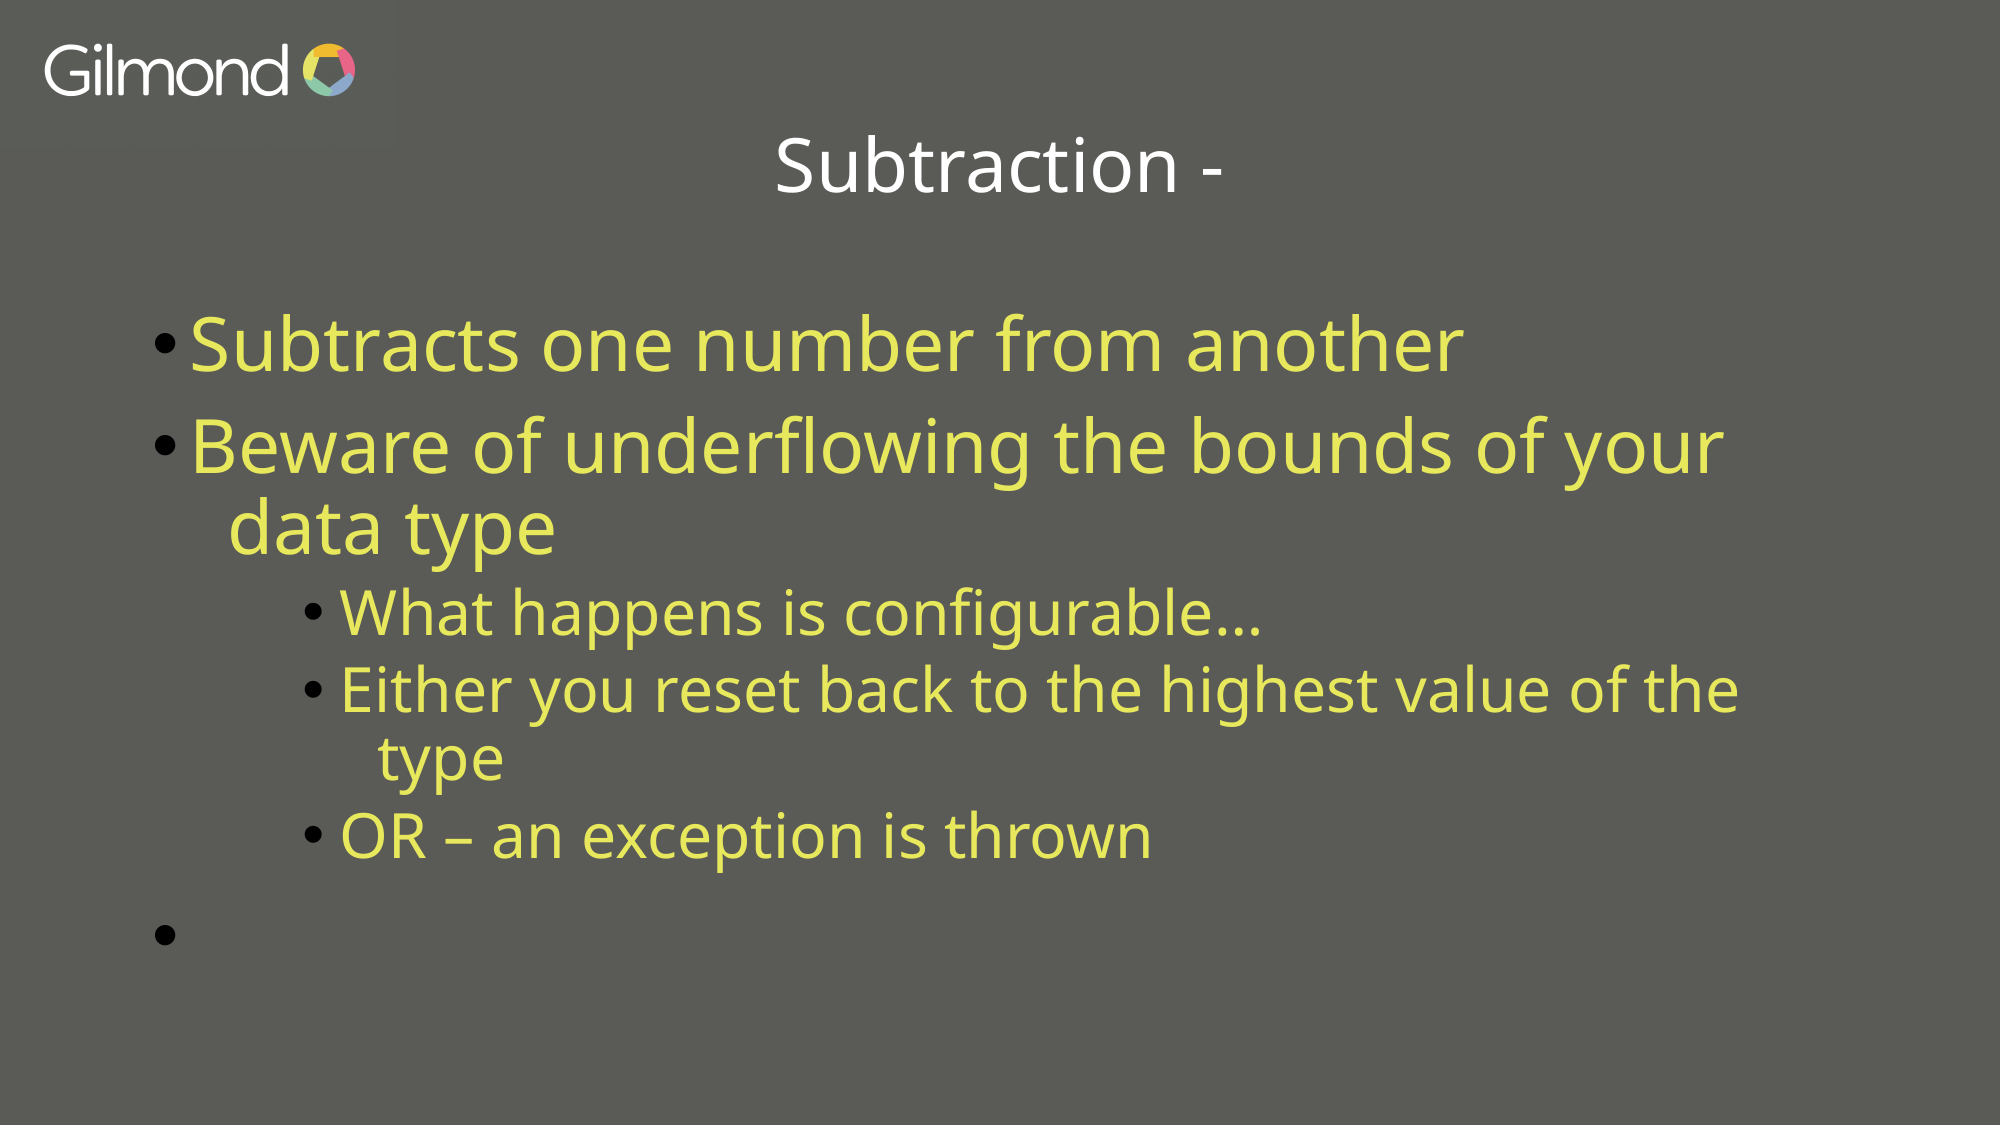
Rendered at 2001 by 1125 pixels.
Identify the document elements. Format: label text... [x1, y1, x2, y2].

picture [0, 0, 399, 149]
title Subtraction - [137, 59, 1863, 278]
list Subtracts one number from another Beware of underflowing the bounds of your data type What happens is configurable… Either you reset back to the highest value of the type OR – an exception is thrown [137, 299, 1863, 1014]
